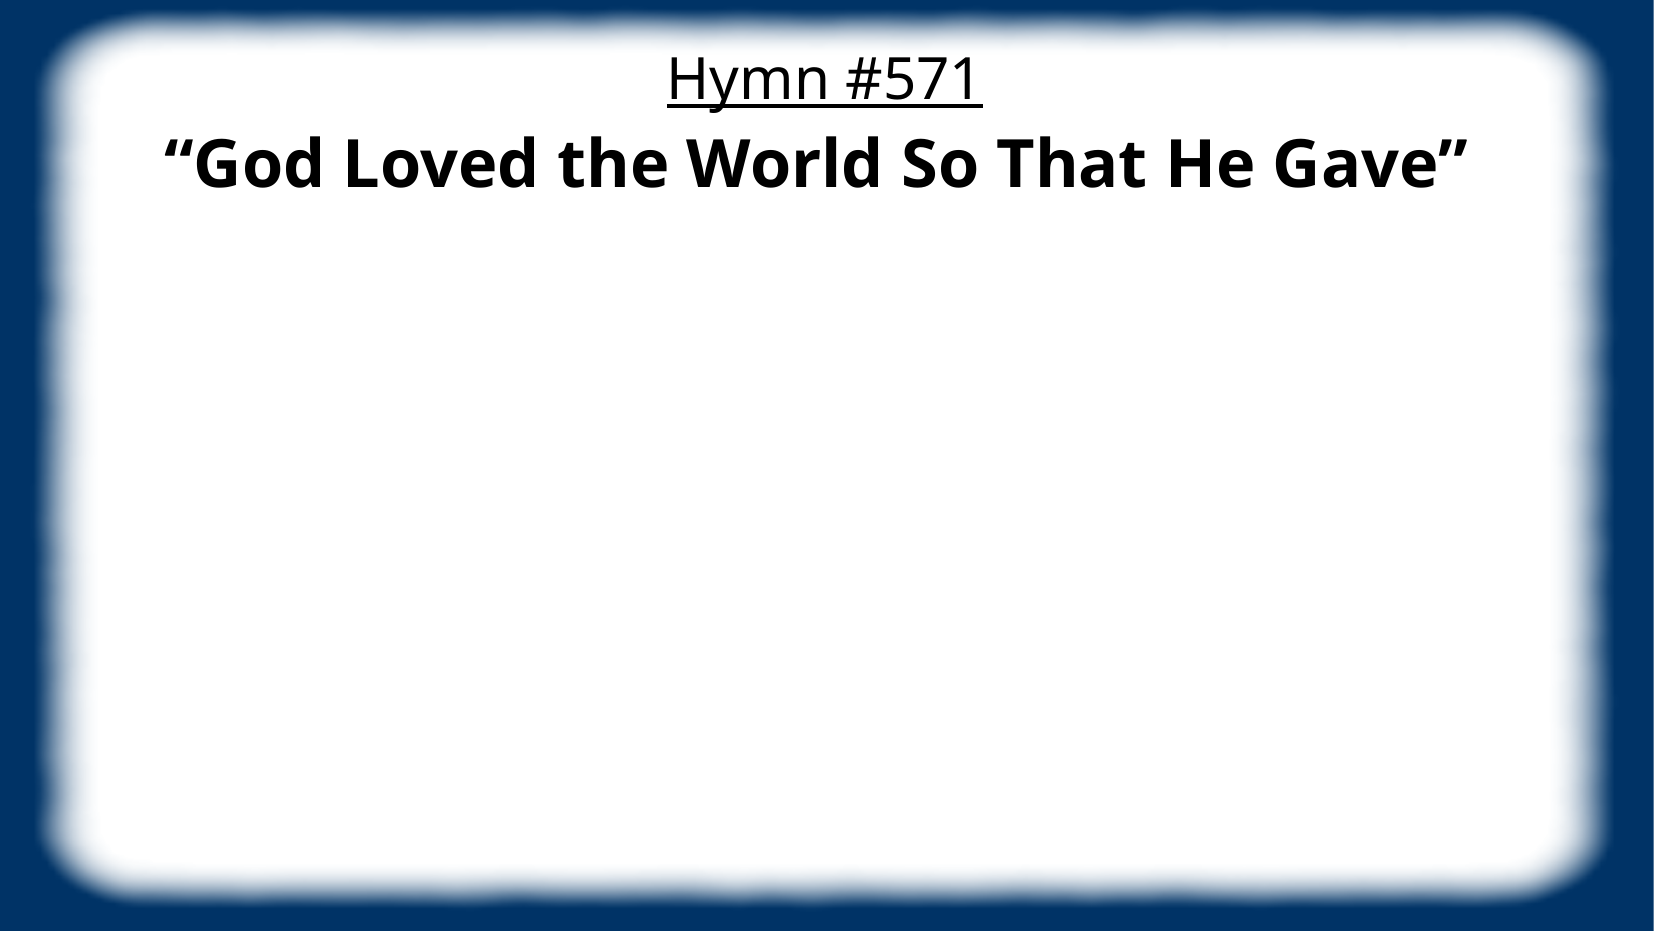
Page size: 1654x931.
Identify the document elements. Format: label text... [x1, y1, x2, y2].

text_box Hymn #571 “God Loved the World So That He Gave” [75, 30, 1576, 211]
picture [0, 0, 1654, 931]
